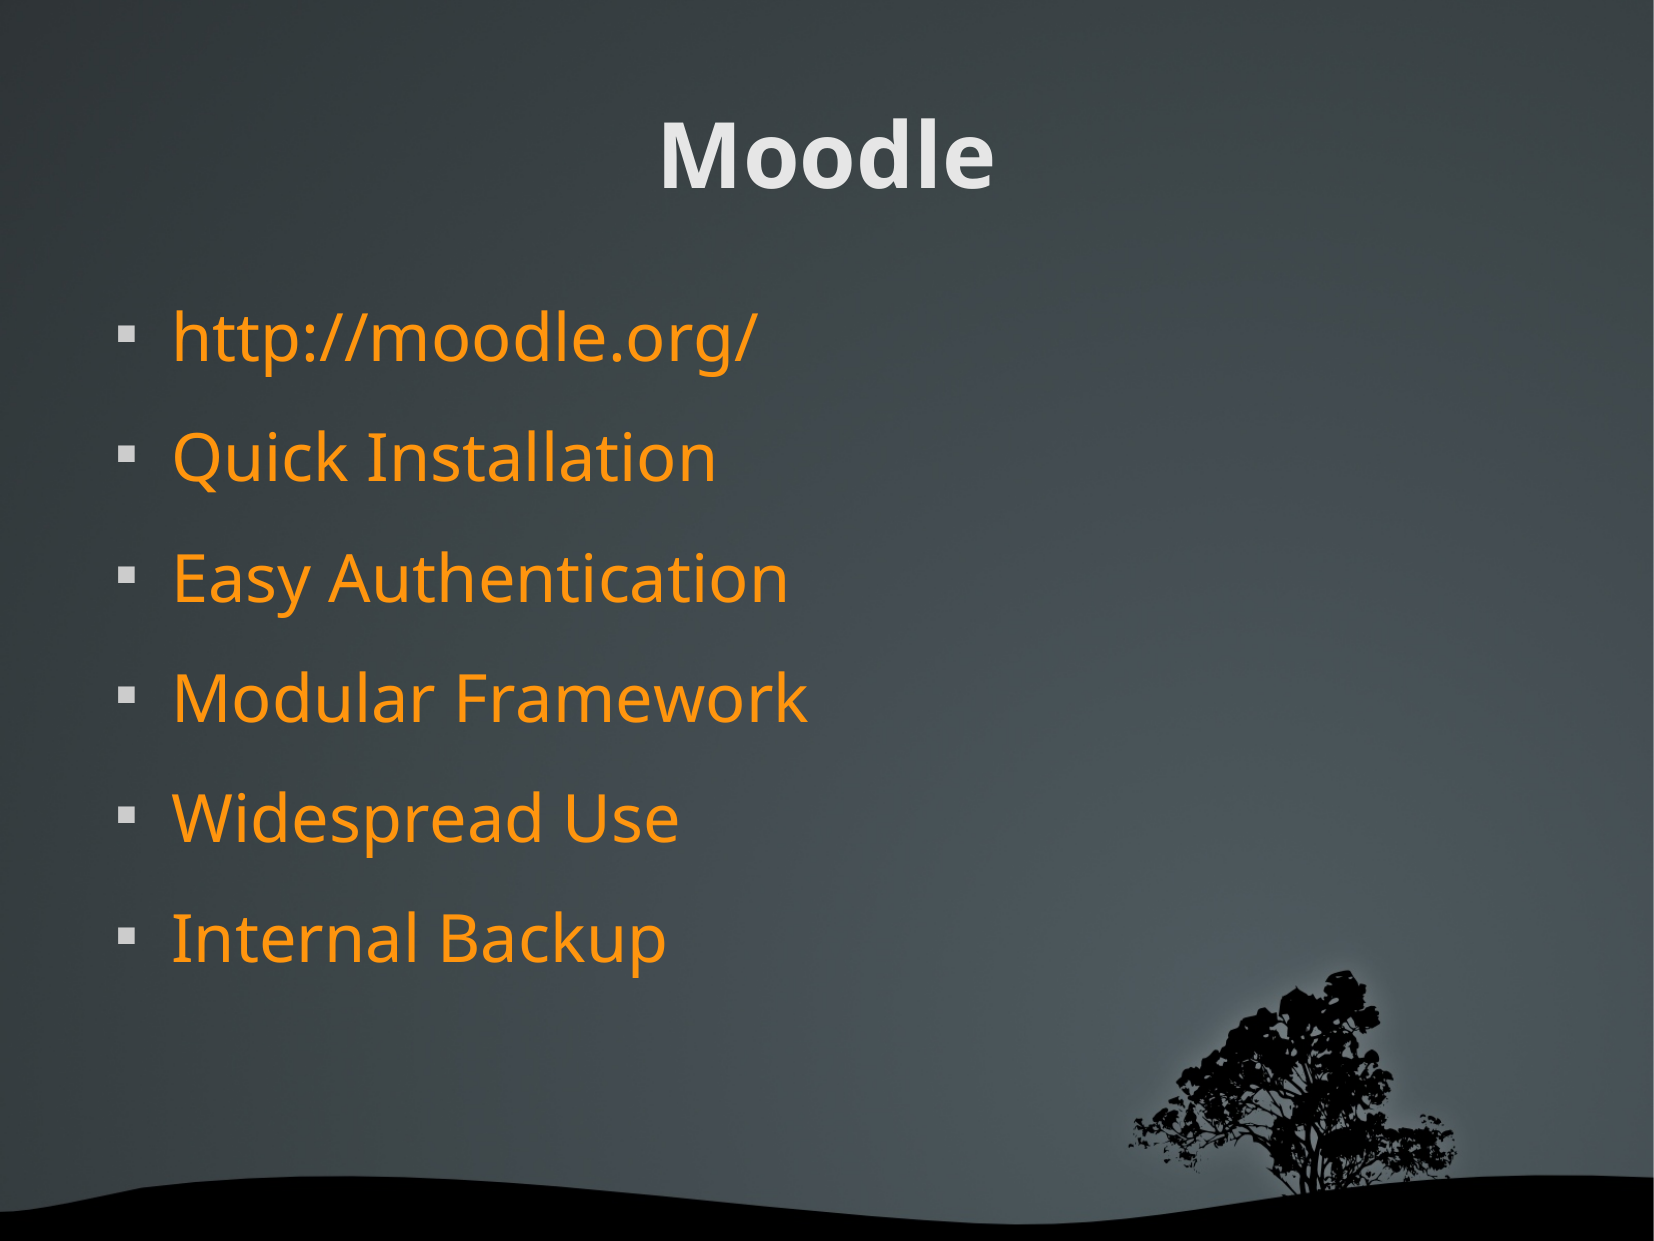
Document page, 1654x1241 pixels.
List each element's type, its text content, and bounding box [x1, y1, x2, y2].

title Moodle [82, 49, 1571, 257]
list http://moodle.org/ Quick Installation Easy Authentication Modular Framework Widespread Use Internal Backup [82, 290, 1571, 1109]
picture [0, 0, 1654, 1241]
